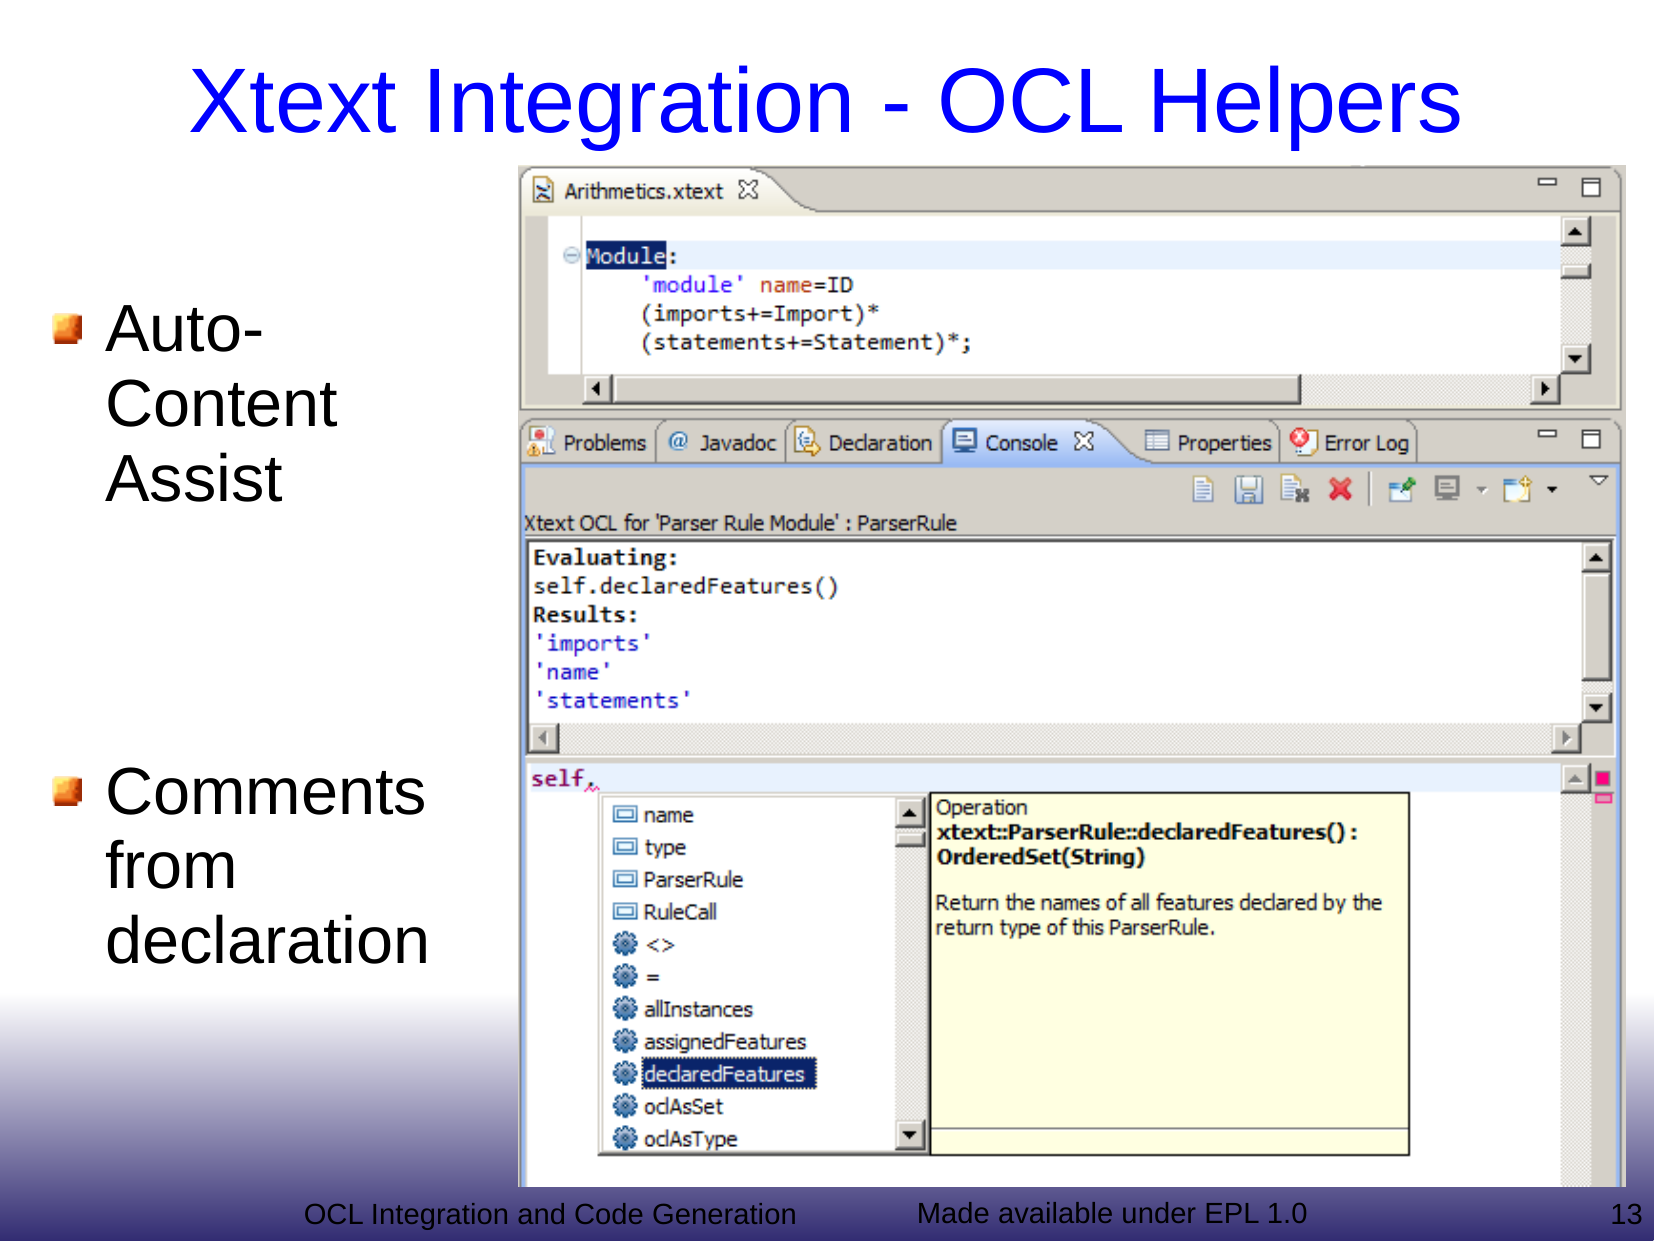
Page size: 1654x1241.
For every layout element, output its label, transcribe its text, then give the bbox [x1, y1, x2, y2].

title Xtext Integration - OCL Helpers [82, 49, 1571, 152]
picture [518, 165, 1626, 1187]
list Auto-Content Assist Comments from declaration [34, 186, 498, 1156]
